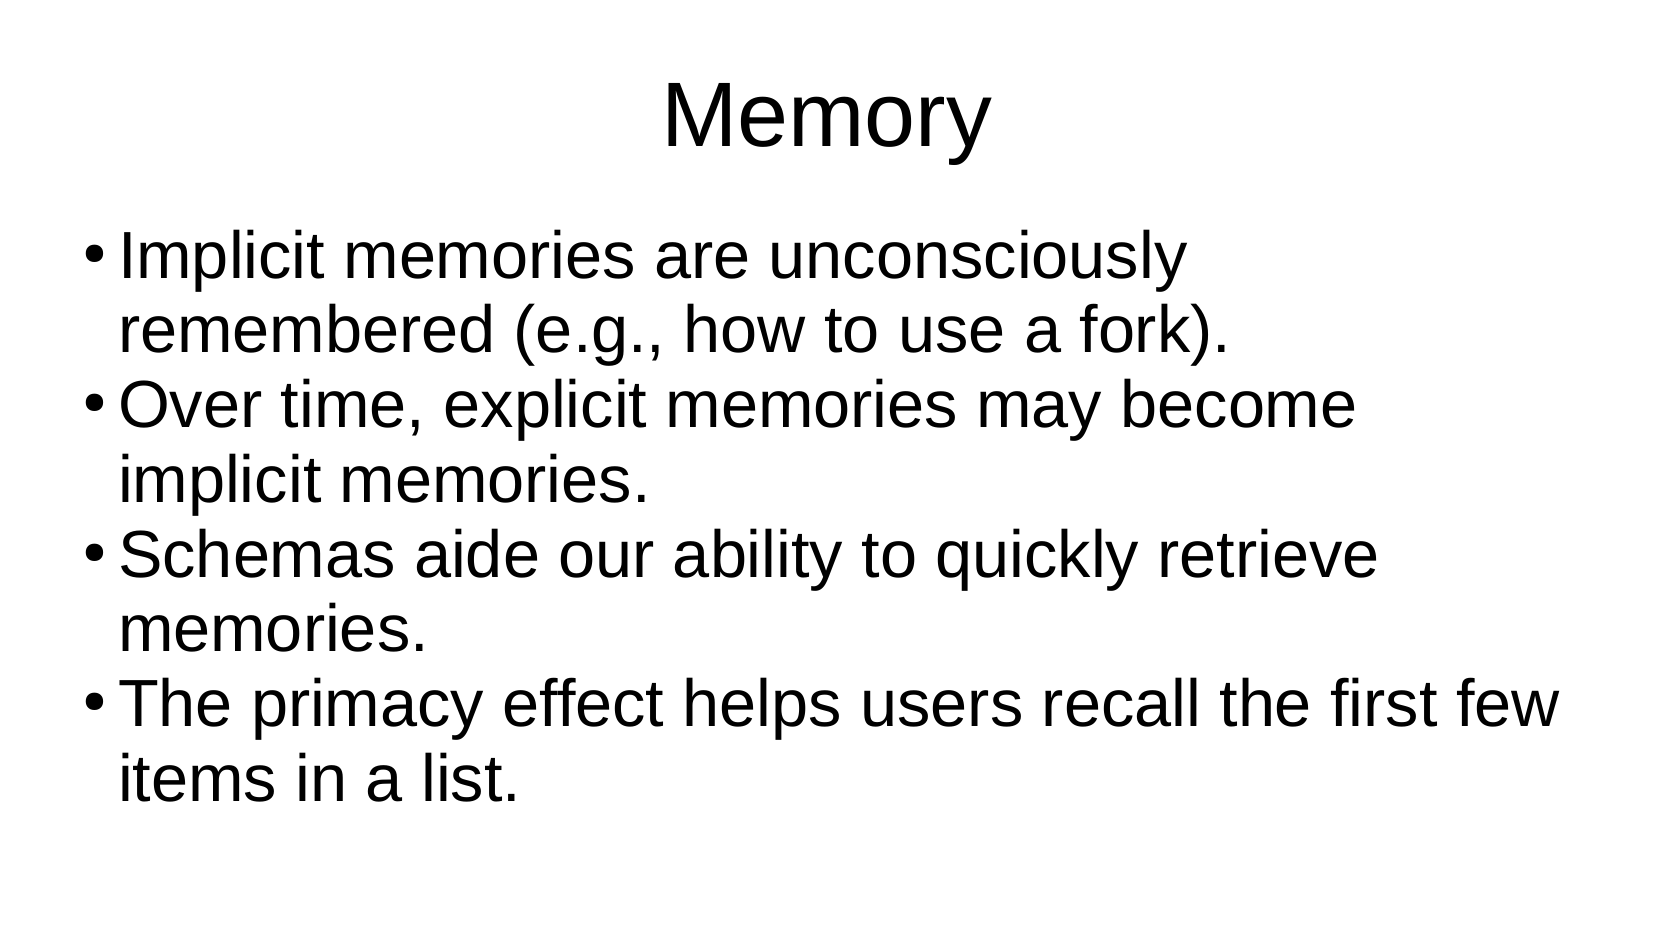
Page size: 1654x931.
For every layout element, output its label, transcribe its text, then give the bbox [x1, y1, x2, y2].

subtitle Implicit memories are unconsciously remembered (e.g., how to use a fork). Over time, explicit memories may become implicit memories. Schemas aide our ability to quickly retrieve memories. The primacy effect helps users recall the first few items in a list. [82, 217, 1571, 816]
title Memory [82, 37, 1571, 193]
